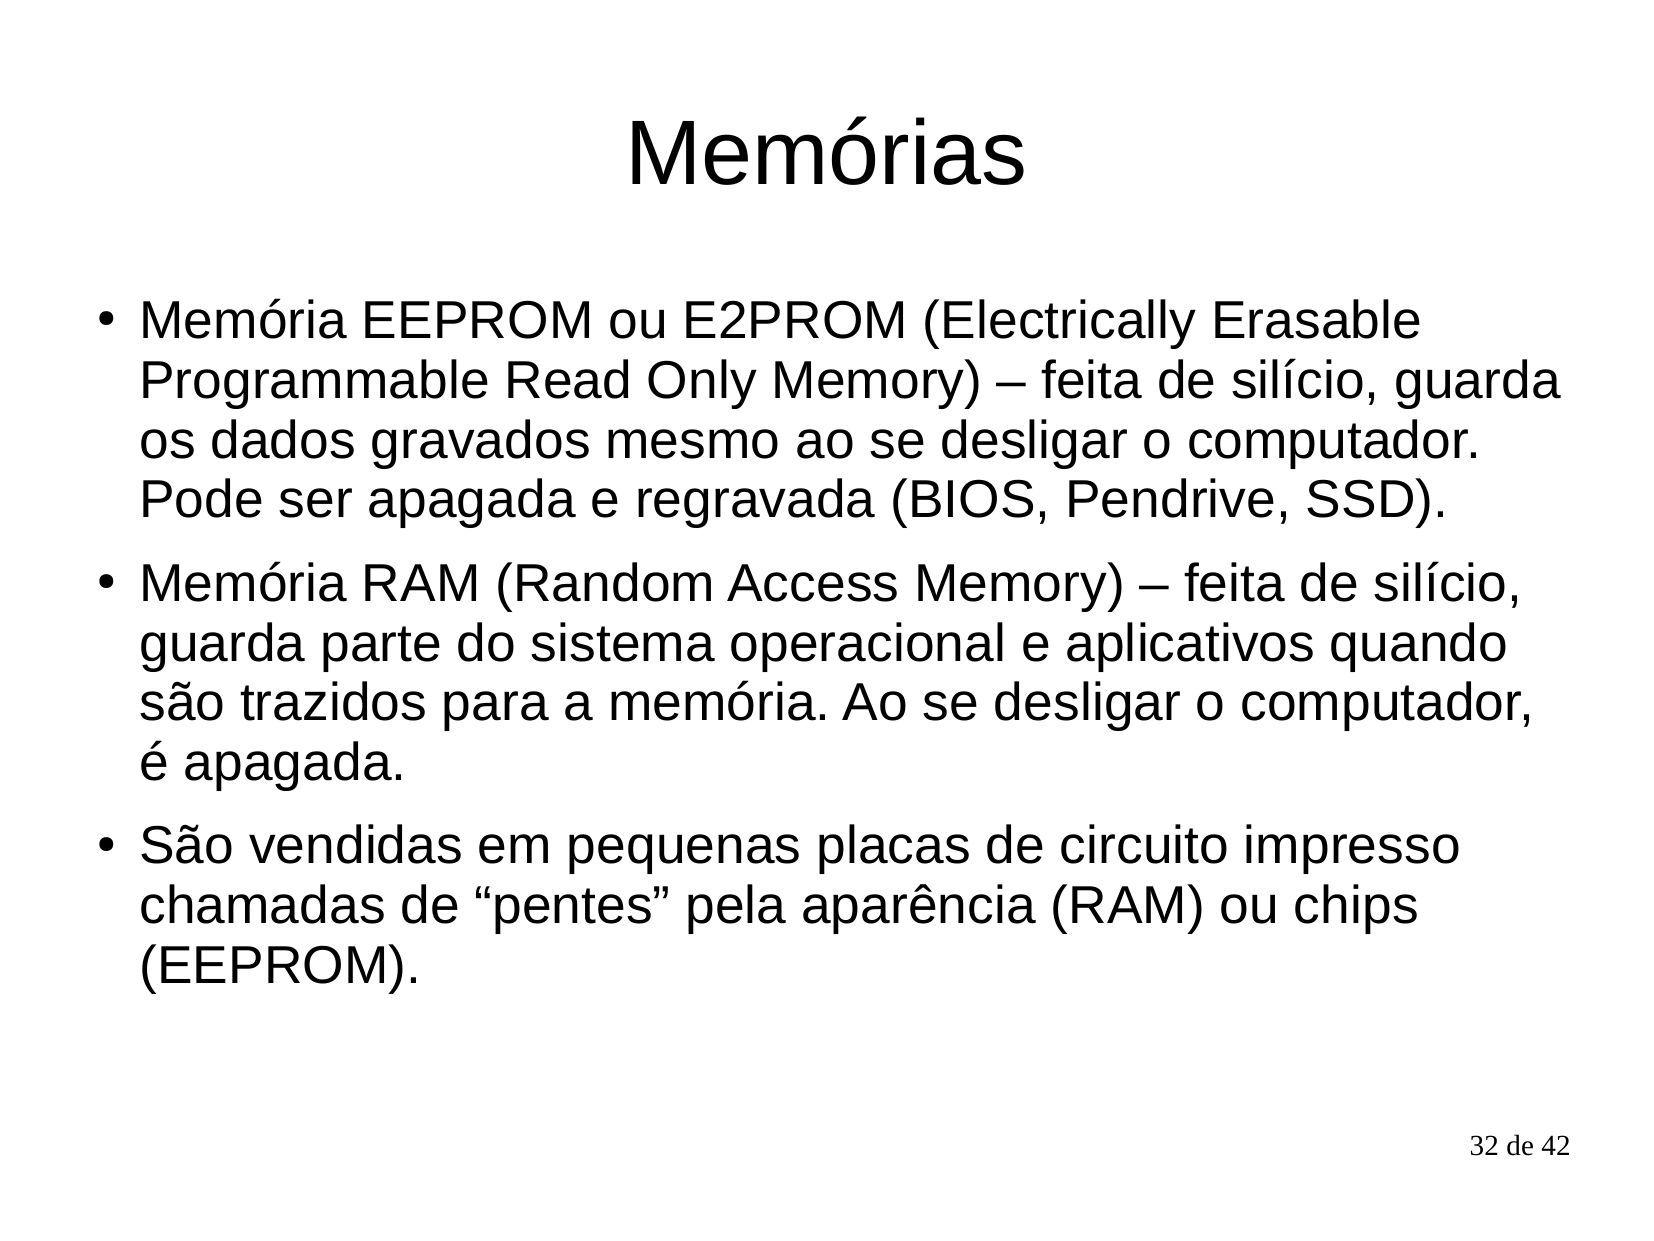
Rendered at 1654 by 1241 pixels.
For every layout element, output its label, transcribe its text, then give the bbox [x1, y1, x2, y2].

title Memórias [82, 49, 1571, 257]
list Memória EEPROM ou E2PROM (Electrically Erasable Programmable Read Only Memory) – feita de silício, guarda os dados gravados mesmo ao se desligar o computador. Pode ser apagada e regravada (BIOS, Pendrive, SSD). Memória RAM (Random Access Memory) – feita de silício, guarda parte do sistema operacional e aplicativos quando são trazidos para a memória. Ao se desligar o computador, é apagada. São vendidas em pequenas placas de circuito impresso chamadas de “pentes” pela aparência (RAM) ou chips (EEPROM). [82, 290, 1571, 1010]
